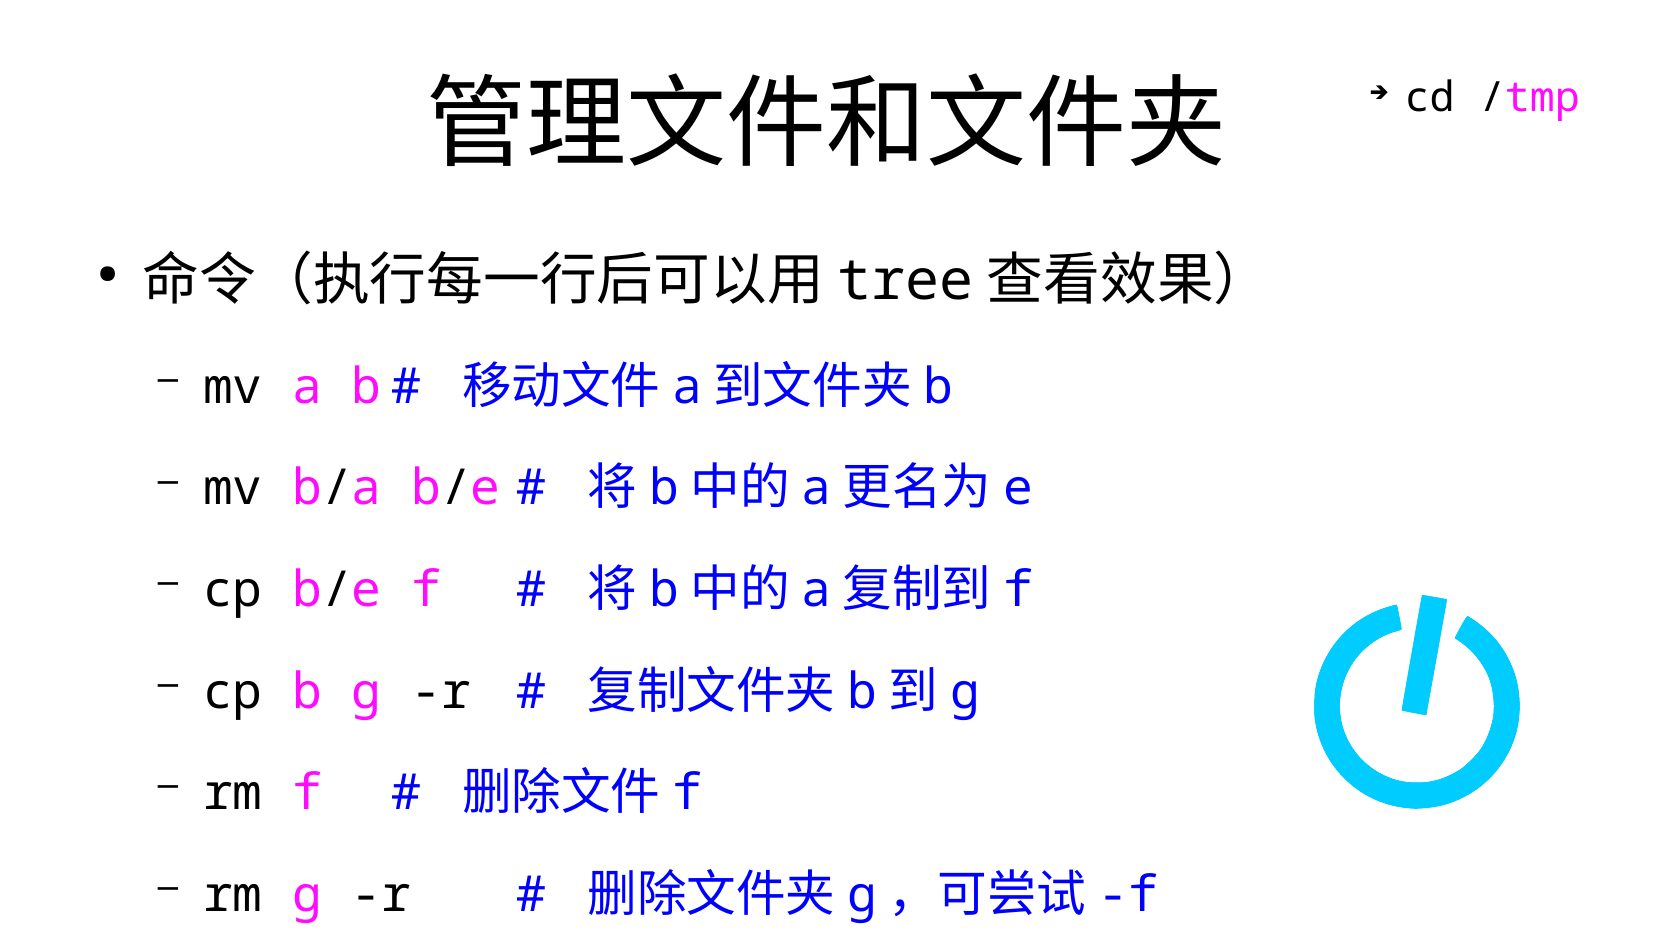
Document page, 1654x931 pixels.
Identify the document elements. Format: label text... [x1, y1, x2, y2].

text_box cd /tmp [1192, 59, 1595, 199]
title 管理文件和文件夹 [82, 37, 1571, 193]
list 命令（执行每一行后可以用tree查看效果） mv a b # 移动文件a到文件夹b mv b/a b/e # 将b中的a更名为e cp b/e f # 将b中的a复制到f cp b g -r # 复制文件夹b到g rm f # 删除文件f rm g -r # 删除文件夹g，可尝试-f [82, 217, 1571, 931]
